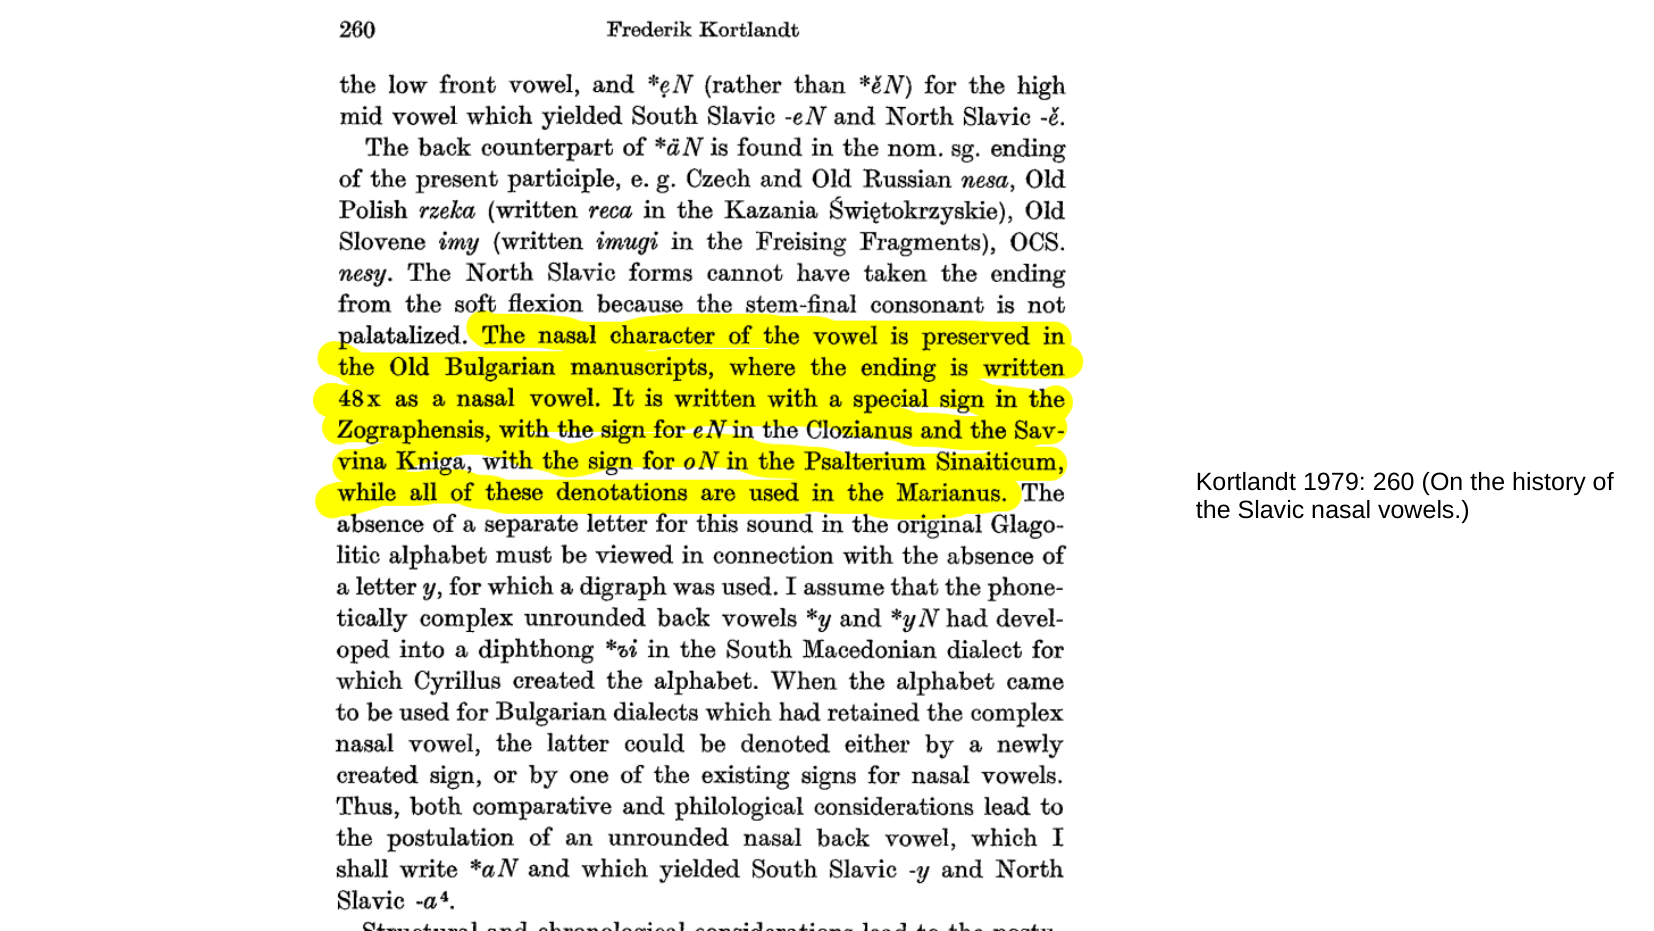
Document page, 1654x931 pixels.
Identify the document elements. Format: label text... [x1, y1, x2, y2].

picture [296, 0, 1123, 931]
text_box Kortlandt 1979: 260 (On the history of the Slavic nasal vowels.) [1181, 460, 1654, 532]
